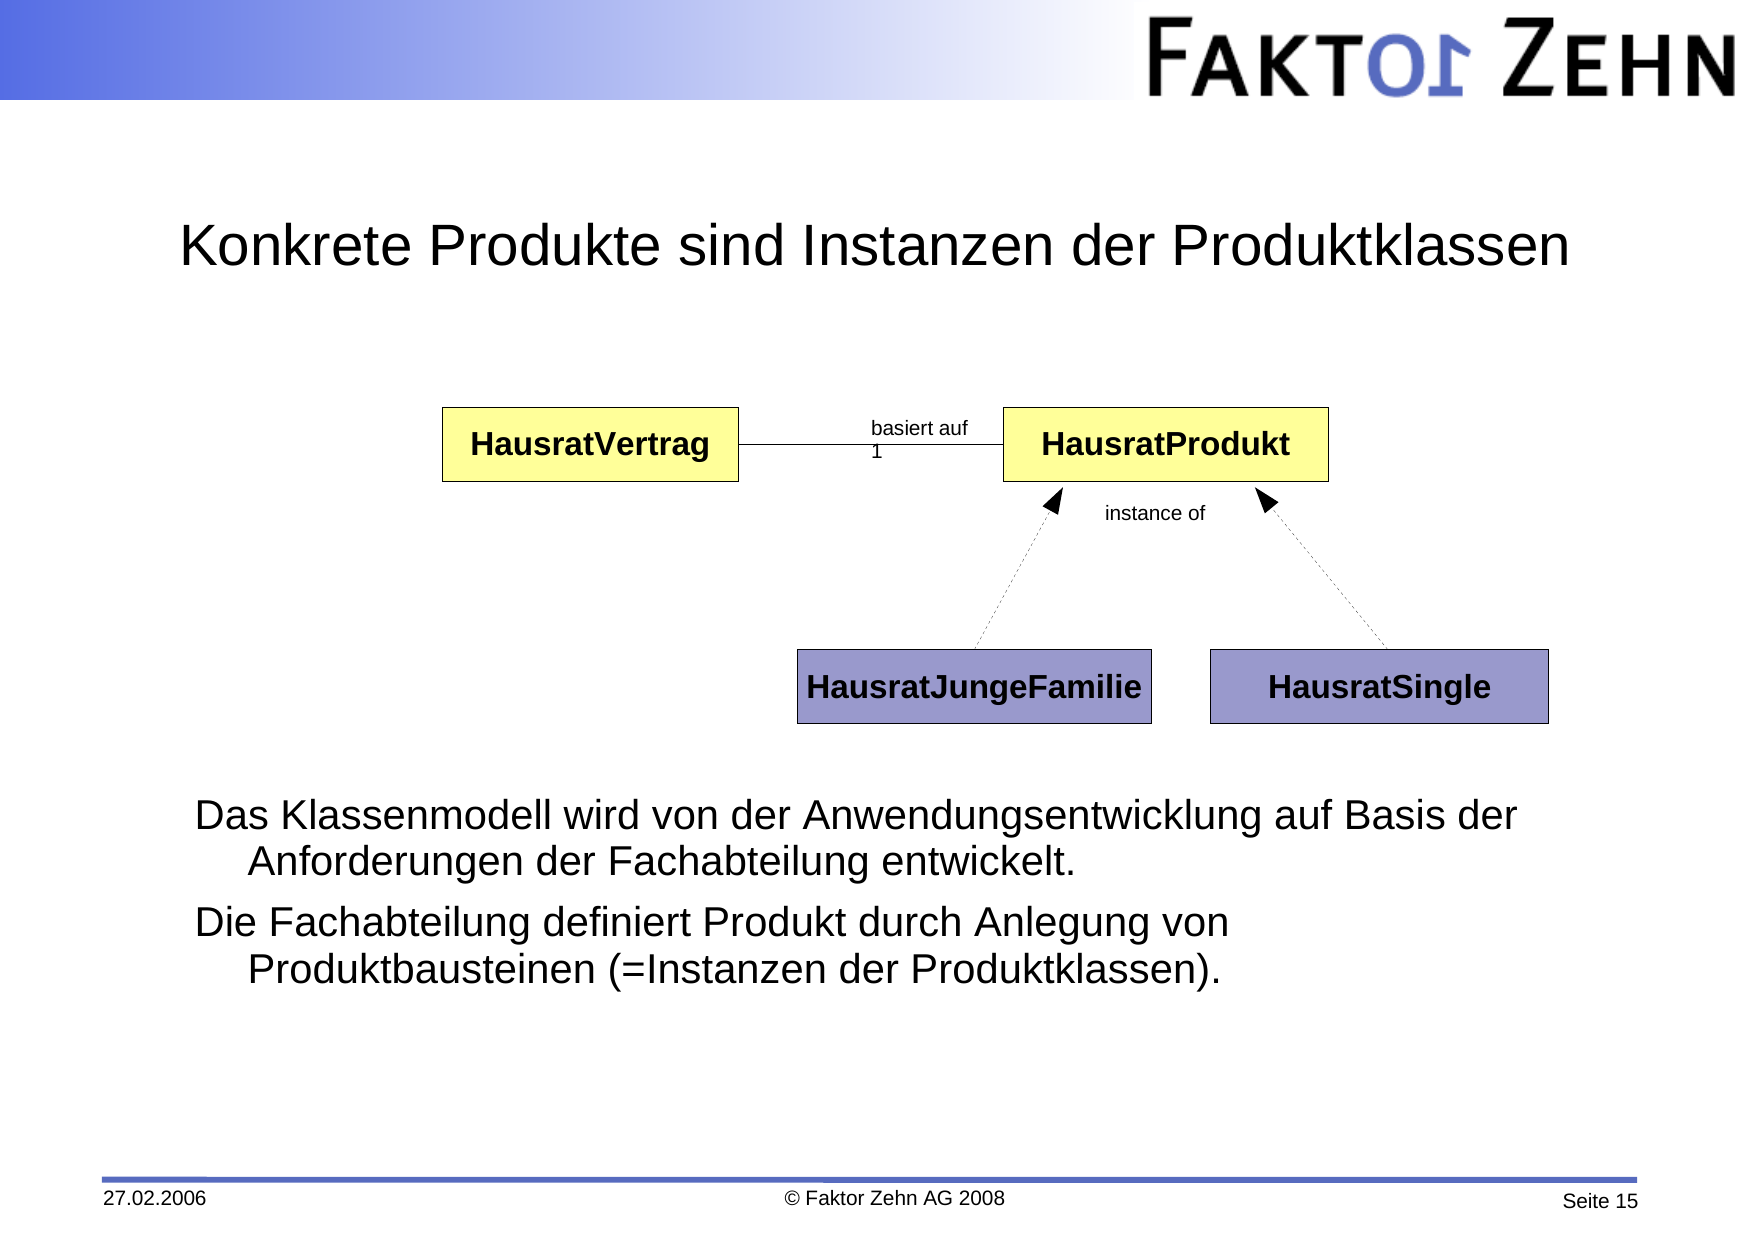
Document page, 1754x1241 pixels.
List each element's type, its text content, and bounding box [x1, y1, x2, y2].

text_box HausratVertrag [442, 407, 739, 482]
list Das Klassenmodell wird von der Anwendungsentwicklung auf Basis der Anforderungen der Fachabteilung entwickelt. Die Fachabteilung definiert Produkt durch Anlegung von Produktbausteinen (=Instanzen der Produktklassen). [177, 791, 1574, 1087]
text_box HausratJungeFamilie [797, 649, 1152, 724]
text_box HausratSingle [1210, 649, 1549, 724]
picture [1133, 2, 1749, 105]
text_box HausratProdukt [1003, 407, 1329, 482]
text_box instance of [1105, 501, 1226, 526]
text_box basiert auf 1 [871, 416, 992, 463]
title Konkrete Produkte sind Instanzen der Produktklassen [179, 142, 1576, 349]
